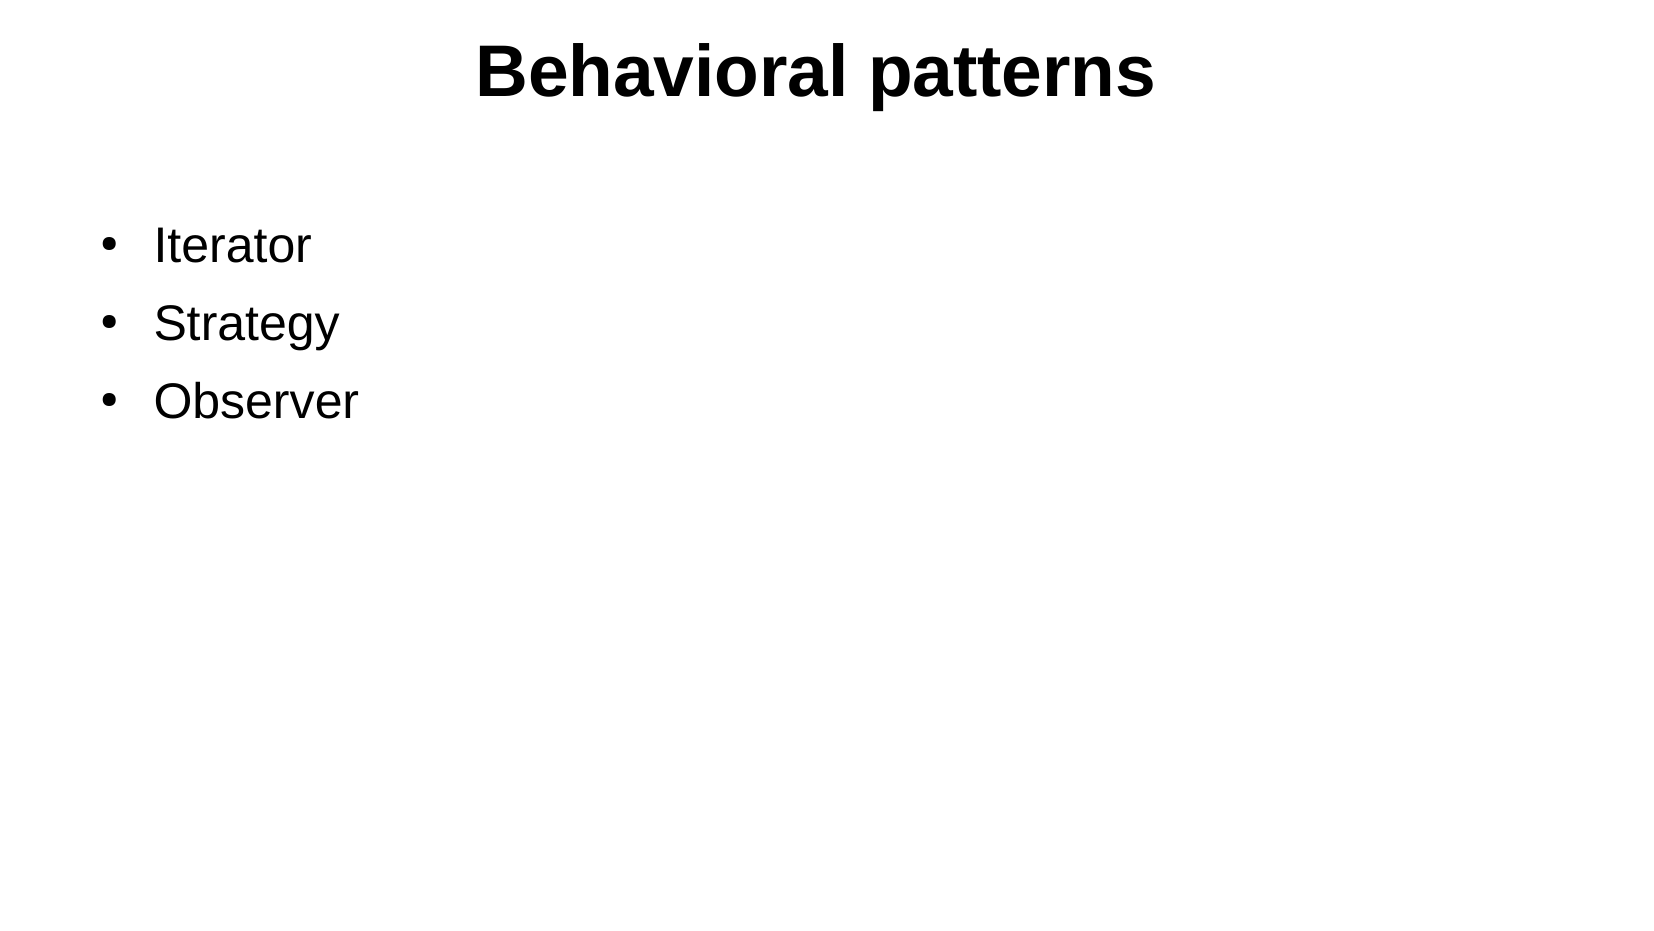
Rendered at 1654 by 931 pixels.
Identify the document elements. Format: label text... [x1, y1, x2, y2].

list Iterator Strategy Observer [82, 217, 1571, 758]
title Behavioral patterns [71, 30, 1561, 113]
